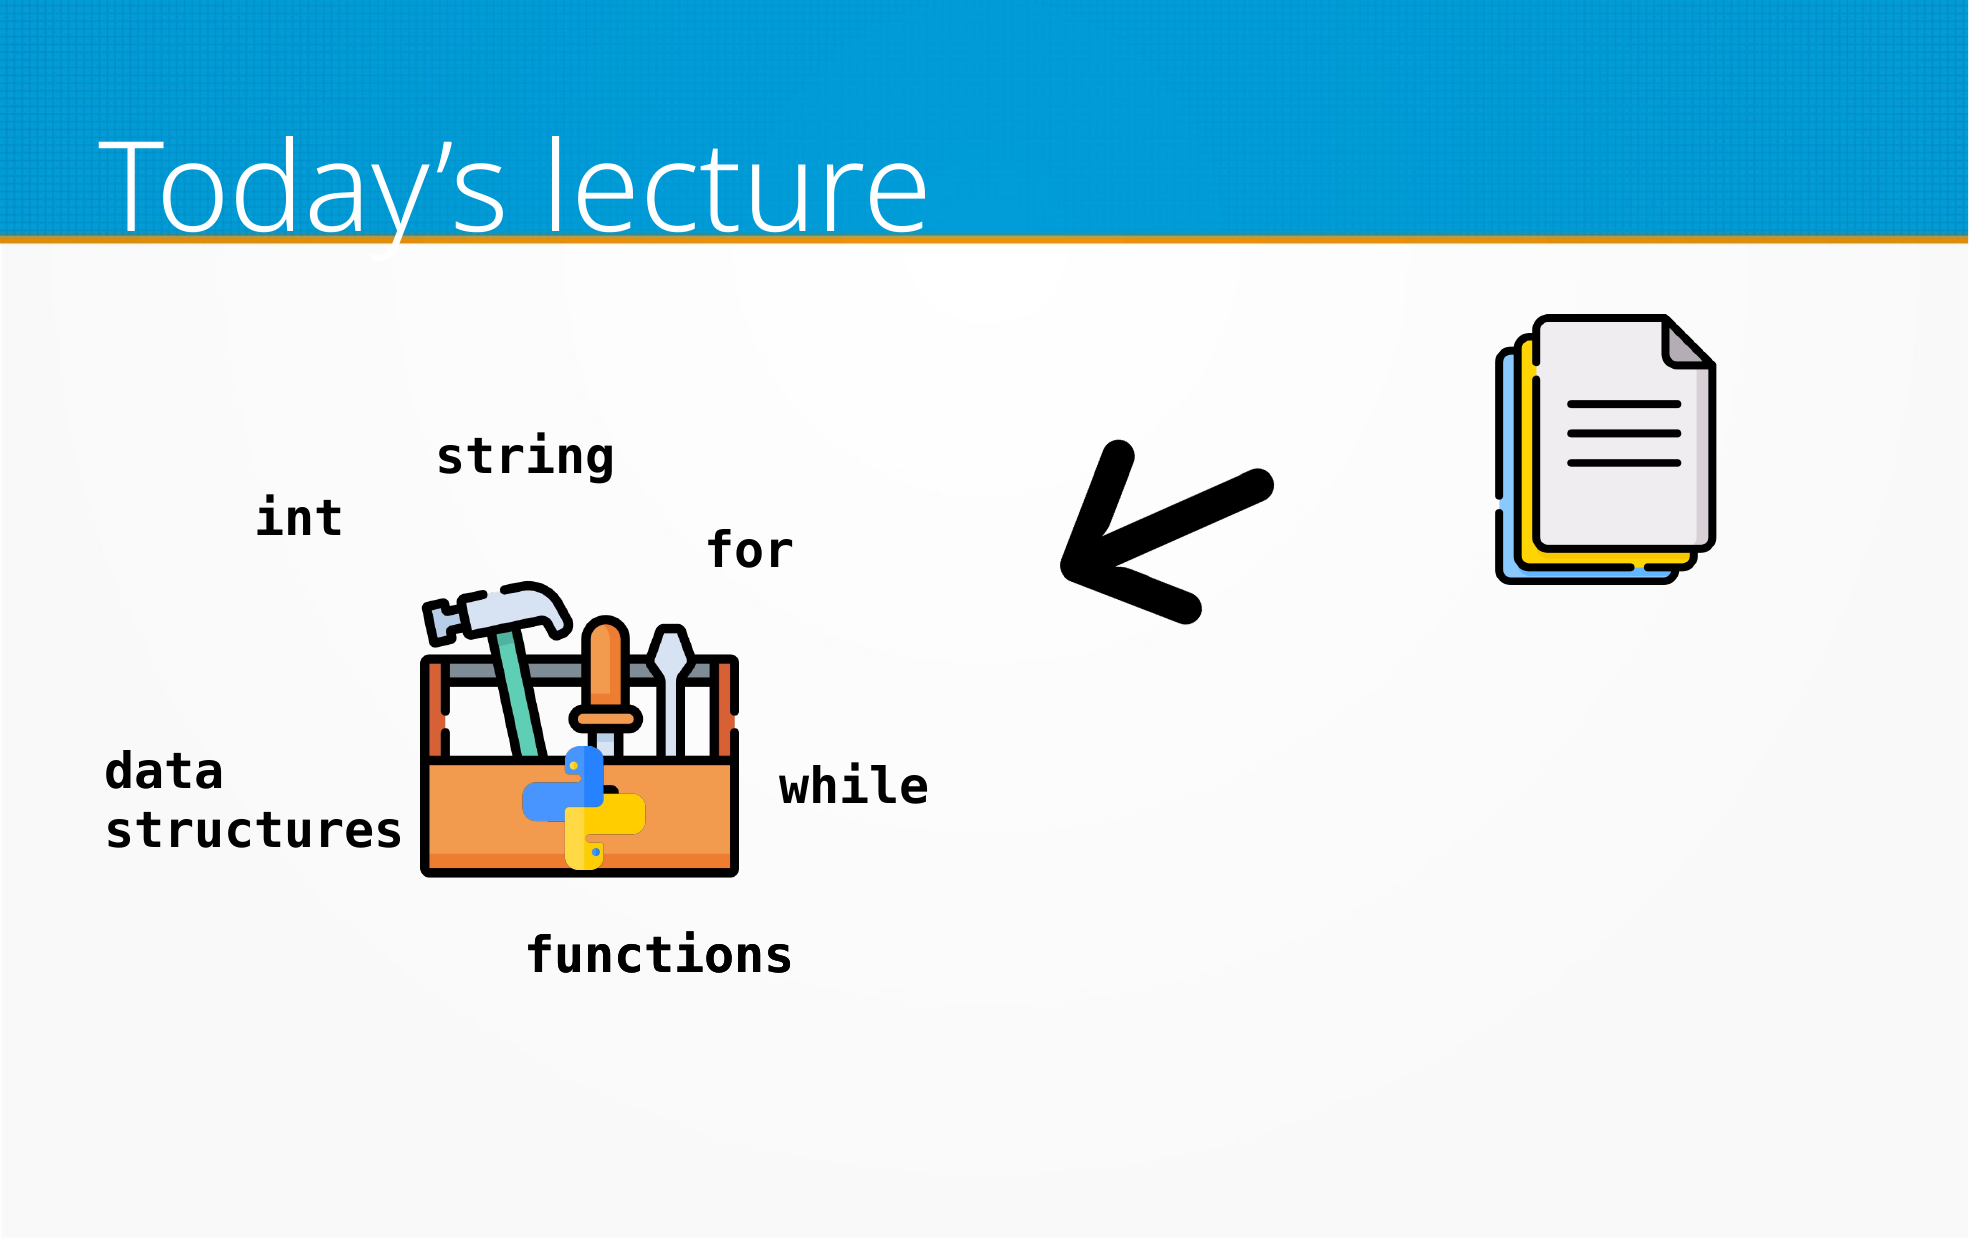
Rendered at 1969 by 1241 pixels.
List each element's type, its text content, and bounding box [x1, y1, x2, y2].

text_box string [420, 420, 631, 552]
text_box while [765, 750, 975, 882]
text_box data structures [90, 735, 421, 925]
text_box functions [510, 918, 826, 1051]
picture [0, 233, 1969, 1241]
title Today’s lecture [98, 49, 1870, 257]
text_box for [690, 513, 900, 646]
text_box int [240, 481, 420, 556]
